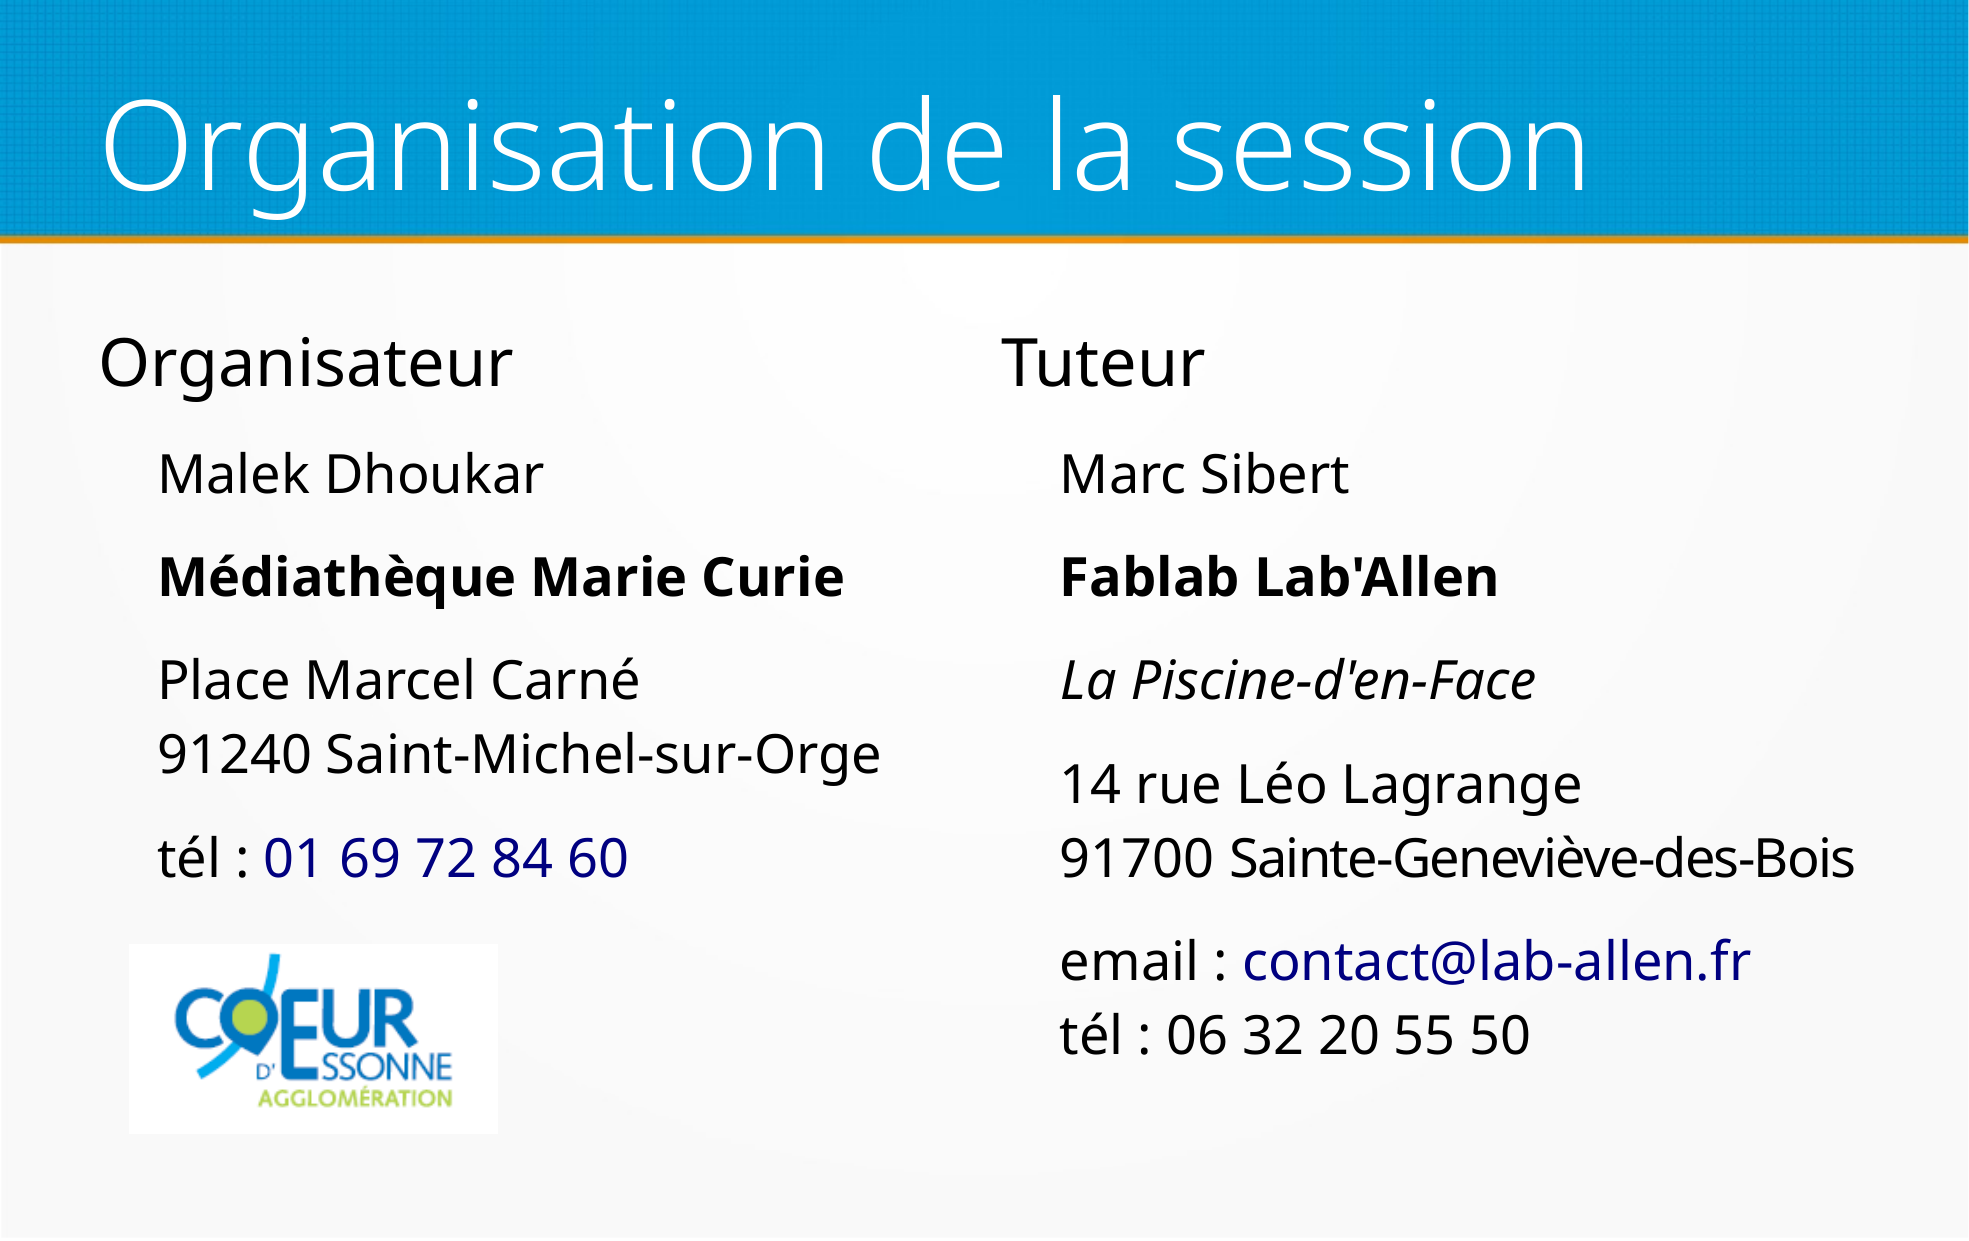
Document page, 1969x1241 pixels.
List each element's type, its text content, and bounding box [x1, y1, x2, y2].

picture [0, 233, 1969, 1241]
list Tuteur Marc Sibert Fablab Lab'Allen La Piscine-d'en-Face 14 rue Léo Lagrange 91700 Sainte-Geneviève-des-Bois email : contact@lab-allen.fr tél : 06 32 20 55 50 [1001, 315, 1861, 1081]
list Organisateur Malek Dhoukar Médiathèque Marie Curie Place Marcel Carné 91240 Saint-Michel-sur-Orge tél : 01 69 72 84 60 [98, 315, 958, 1081]
title Organisation de la session [98, 19, 1870, 227]
